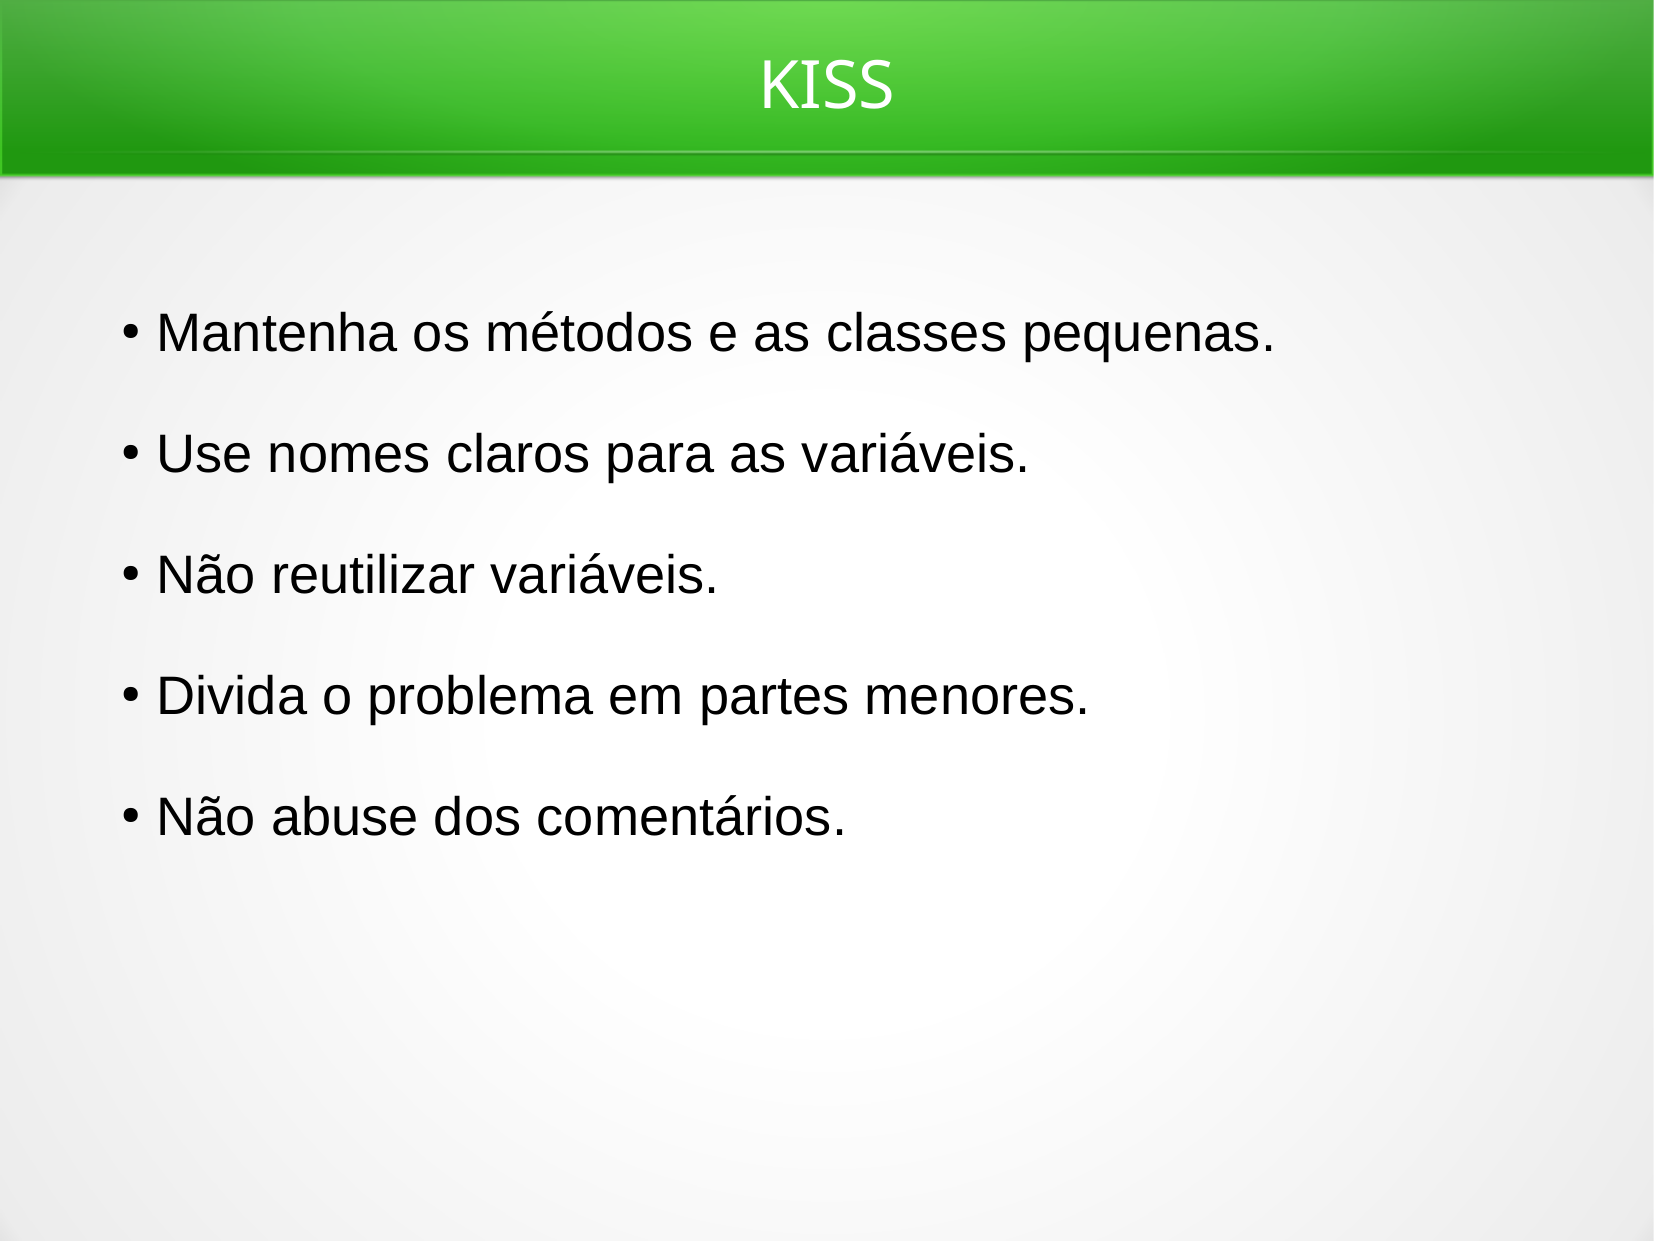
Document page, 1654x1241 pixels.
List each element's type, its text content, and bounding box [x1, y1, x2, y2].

text_box Mantenha os métodos e as classes pequenas. Use nomes claros para as variáveis. Não reutilizar variáveis. Divida o problema em partes menores. Não abuse dos comentários. [106, 295, 1406, 855]
title KISS [82, 11, 1571, 154]
picture [0, 0, 1654, 1241]
